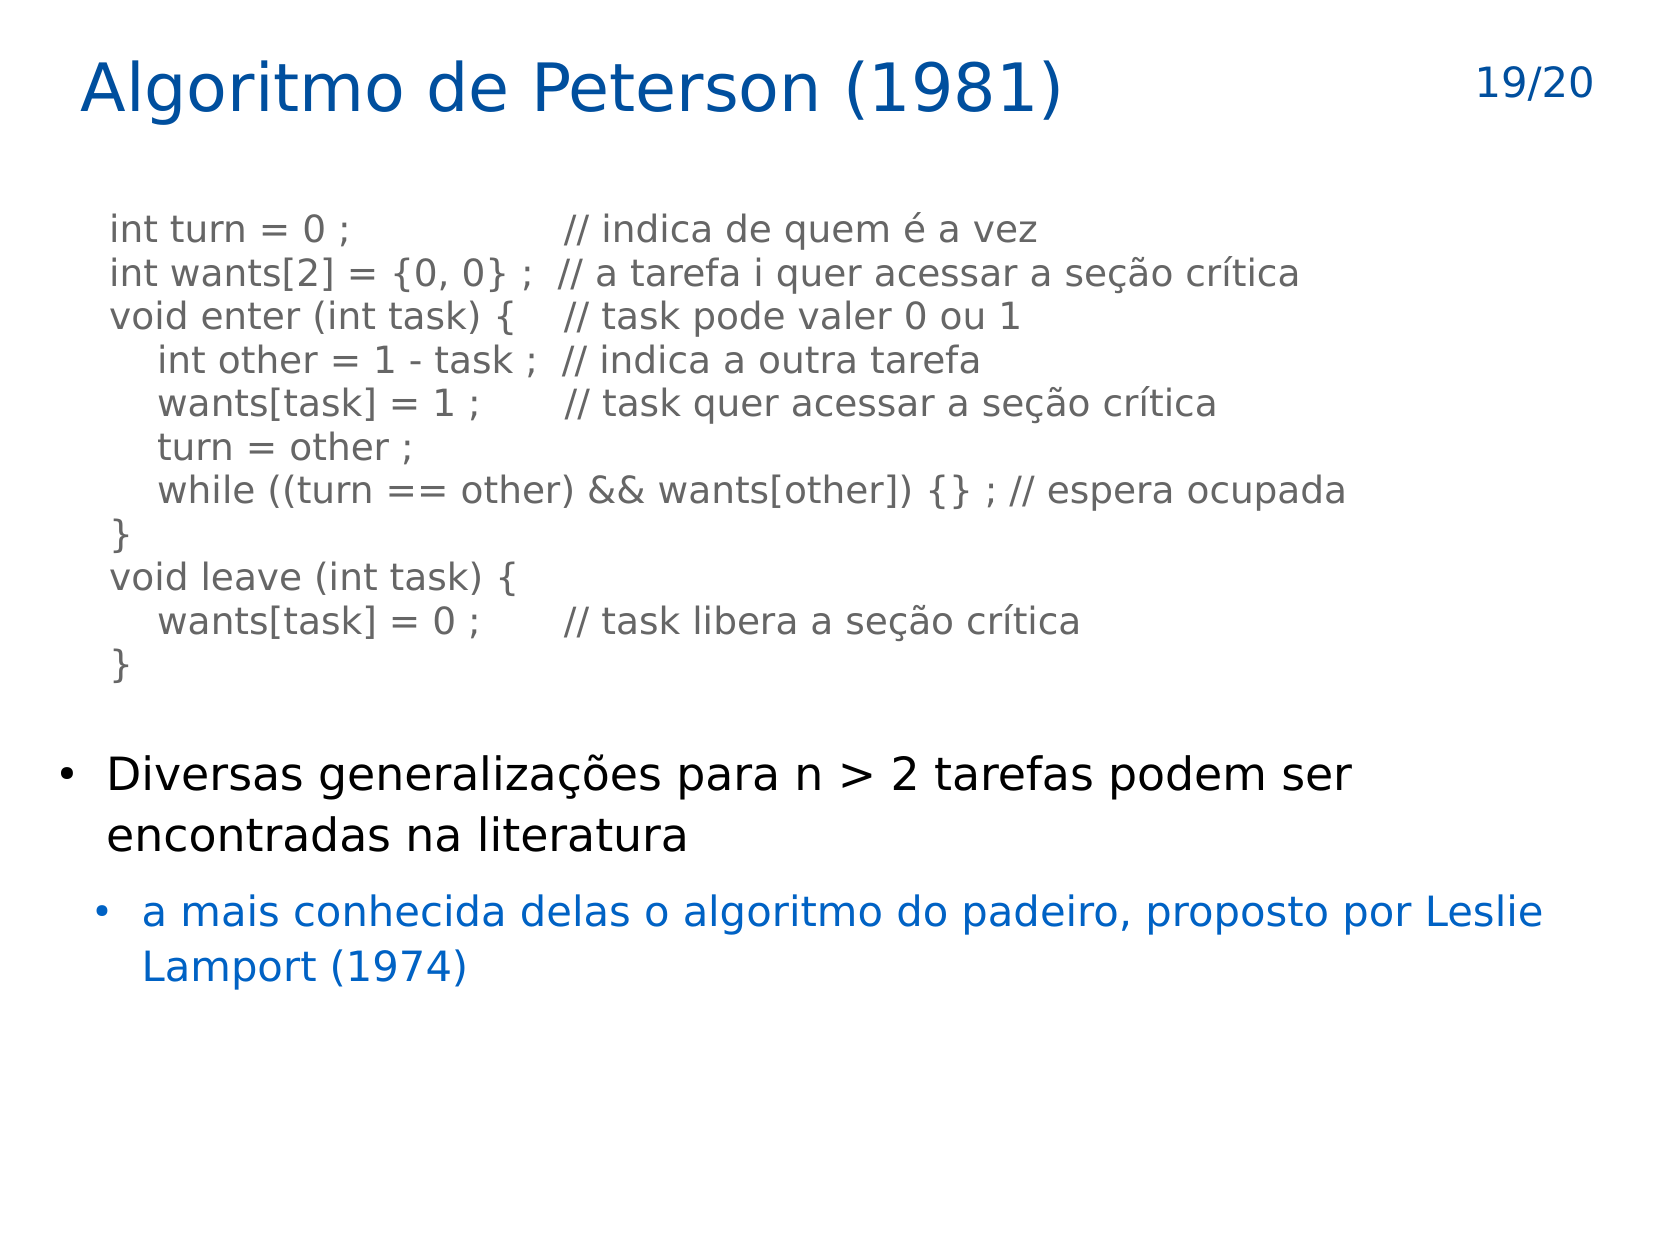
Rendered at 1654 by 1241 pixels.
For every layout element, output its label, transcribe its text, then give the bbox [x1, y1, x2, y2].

list Diversas generalizações para n > 2 tarefas podem ser encontradas na literatura a mais conhecida delas o algoritmo do padeiro, proposto por Leslie Lamport (1974) [59, 739, 1595, 1211]
text_box int turn = 0 ; // indica de quem é a vez int wants[2] = {0, 0} ; // a tarefa i quer acessar a seção crítica void enter (int task) { // task pode valer 0 ou 1 int other = 1 - task ; // indica a outra tarefa wants[task] = 1 ; // task quer acessar a seção crítica turn = other ; while ((turn == other) && wants[other]) {} ; // espera ocupada } void leave (int task) { wants[task] = 0 ; // task libera a seção crítica } [94, 200, 1610, 695]
title Algoritmo de Peterson (1981) [59, 29, 1625, 148]
